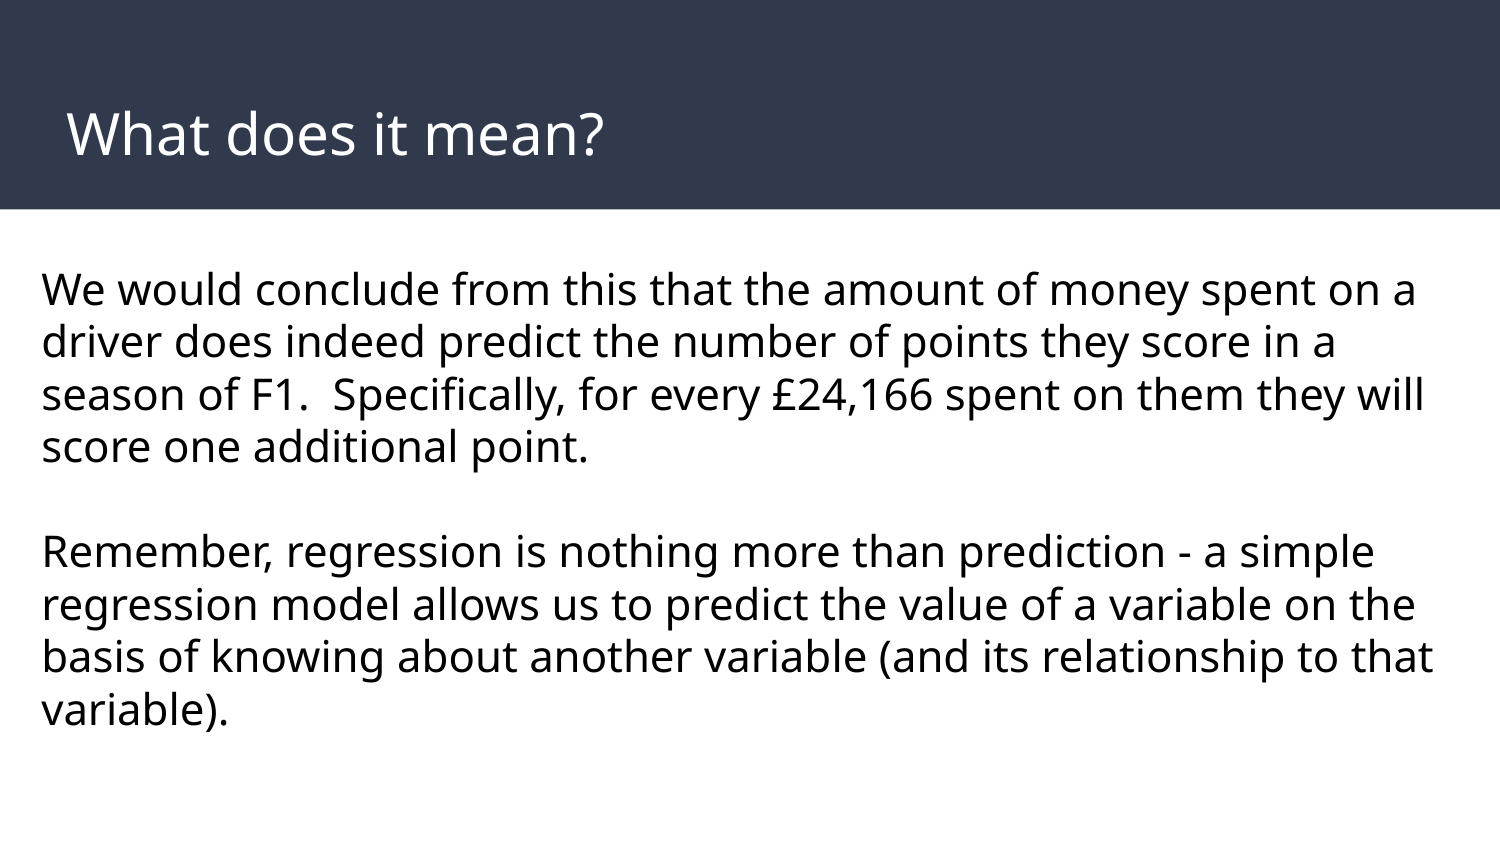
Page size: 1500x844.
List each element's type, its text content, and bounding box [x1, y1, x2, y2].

text_box We would conclude from this that the amount of money spent on a driver does indeed predict the number of points they score in a season of F1. Specifically, for every £24,166 spent on them they will score one additional point. Remember, regression is nothing more than prediction - a simple regression model allows us to predict the value of a variable on the basis of knowing about another variable (and its relationship to that variable). [26, 246, 1479, 825]
title What does it mean? [51, 82, 1449, 185]
